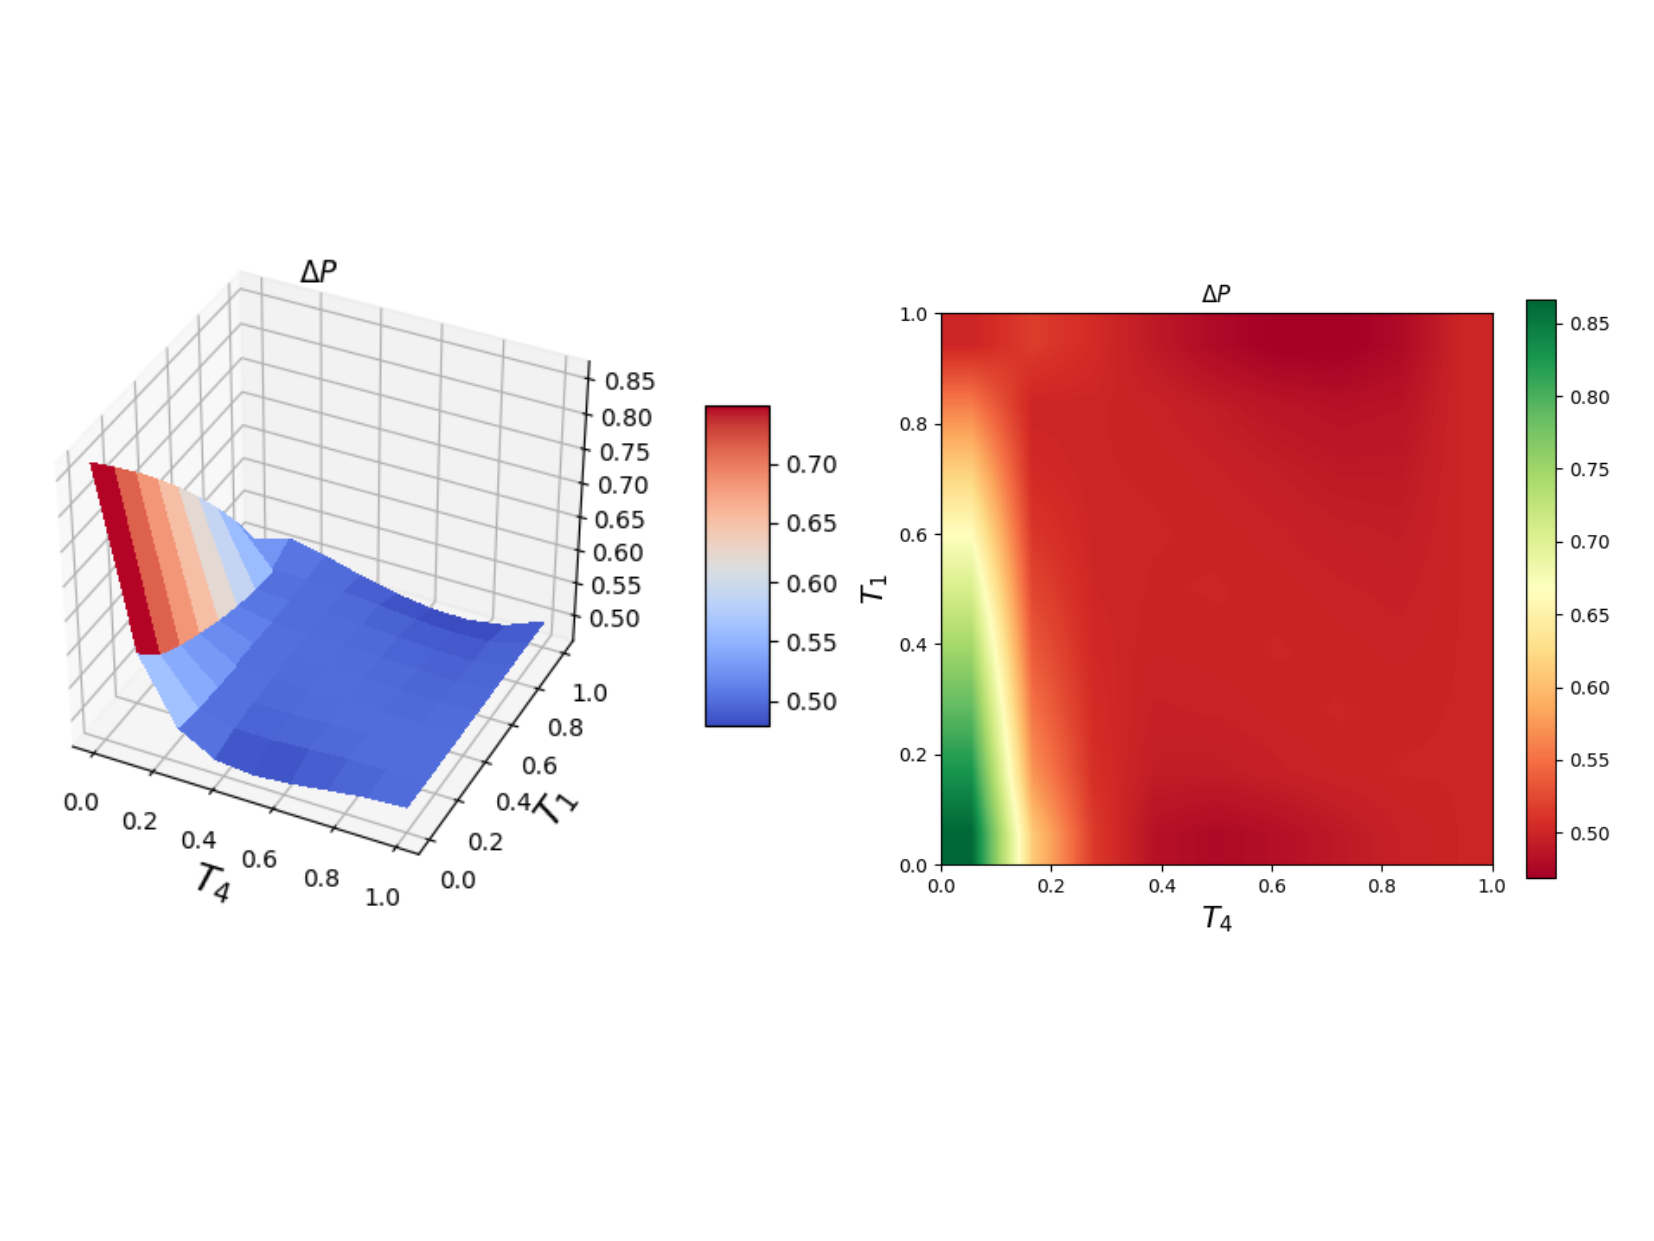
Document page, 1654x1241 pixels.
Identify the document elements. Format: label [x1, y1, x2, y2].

picture [47, 236, 1630, 945]
